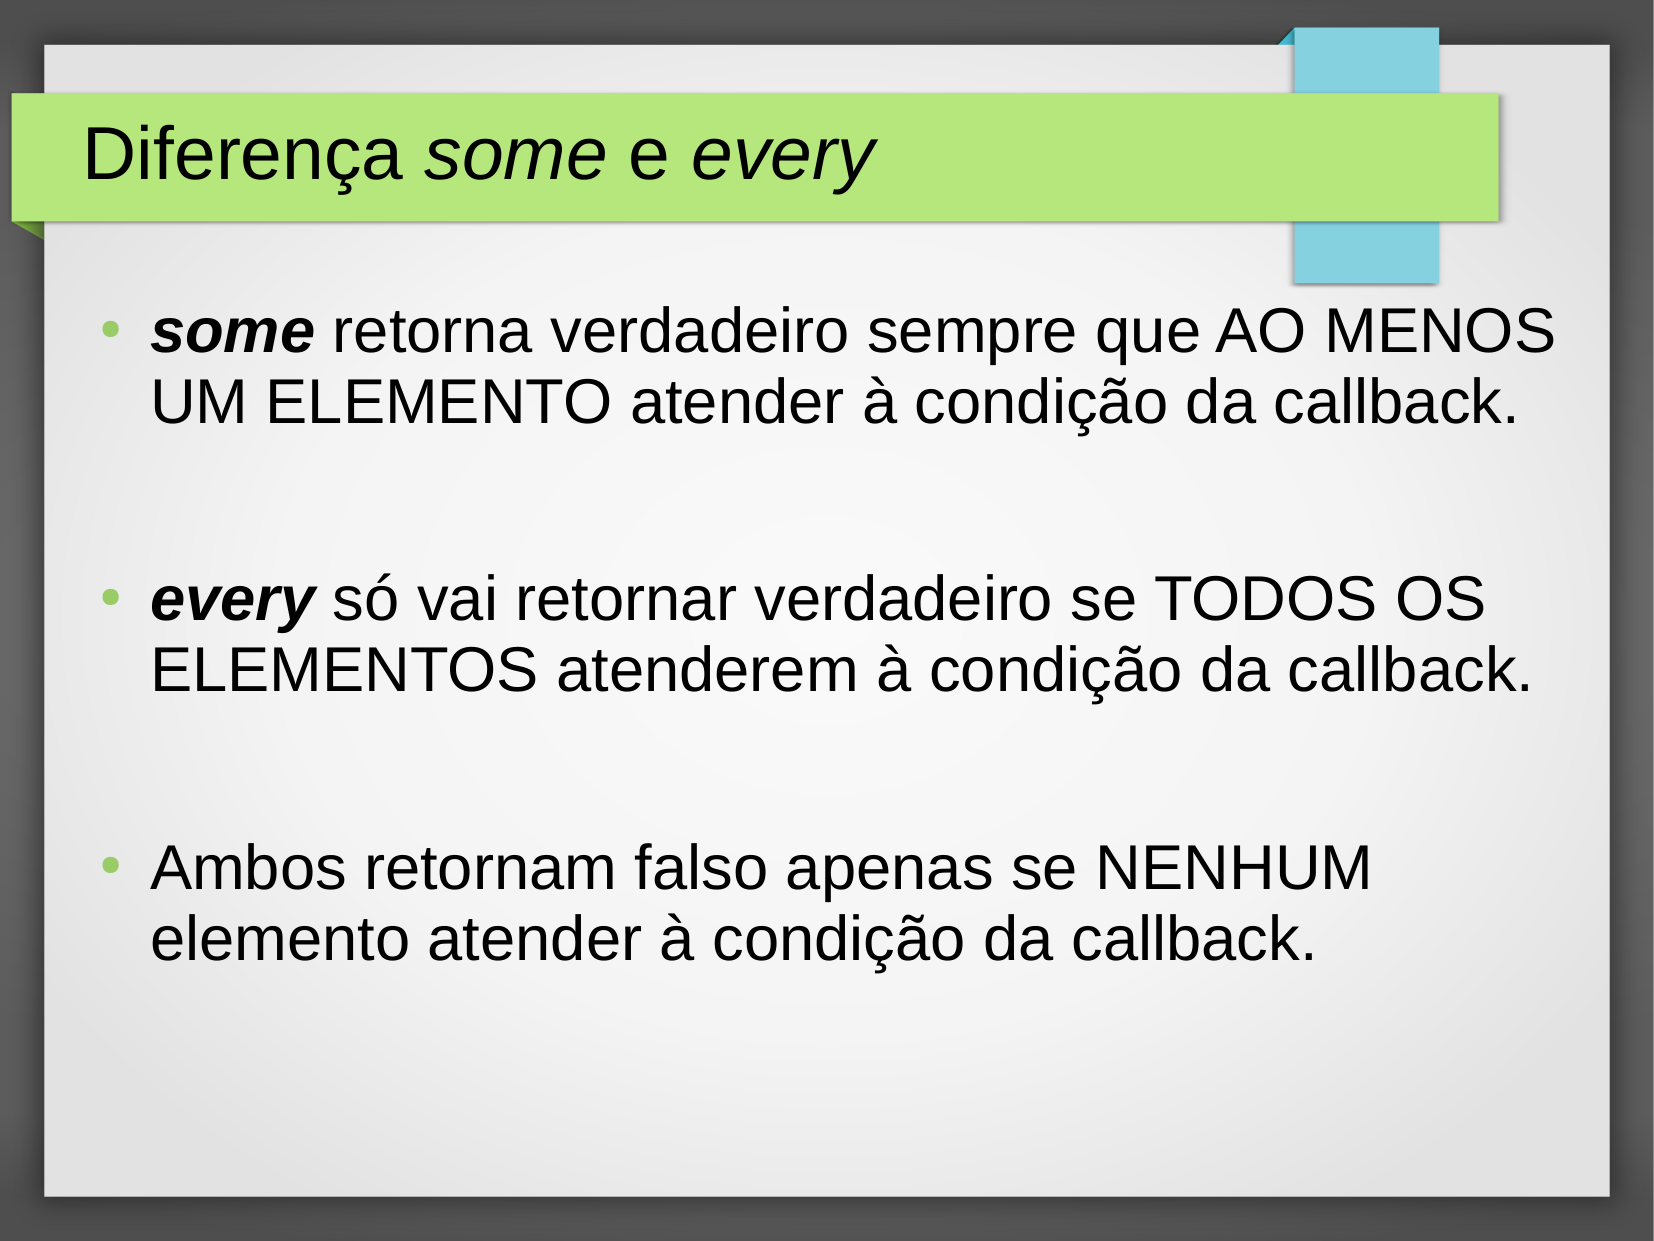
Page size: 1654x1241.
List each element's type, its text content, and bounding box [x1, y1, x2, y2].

list some retorna verdadeiro sempre que AO MENOS UM ELEMENTO atender à condição da callback. every só vai retornar verdadeiro se TODOS OS ELEMENTOS atenderem à condição da callback. Ambos retornam falso apenas se NENHUM elemento atender à condição da callback. [82, 295, 1571, 1015]
title Diferença some e every [82, 94, 1264, 213]
picture [0, 0, 1654, 1241]
